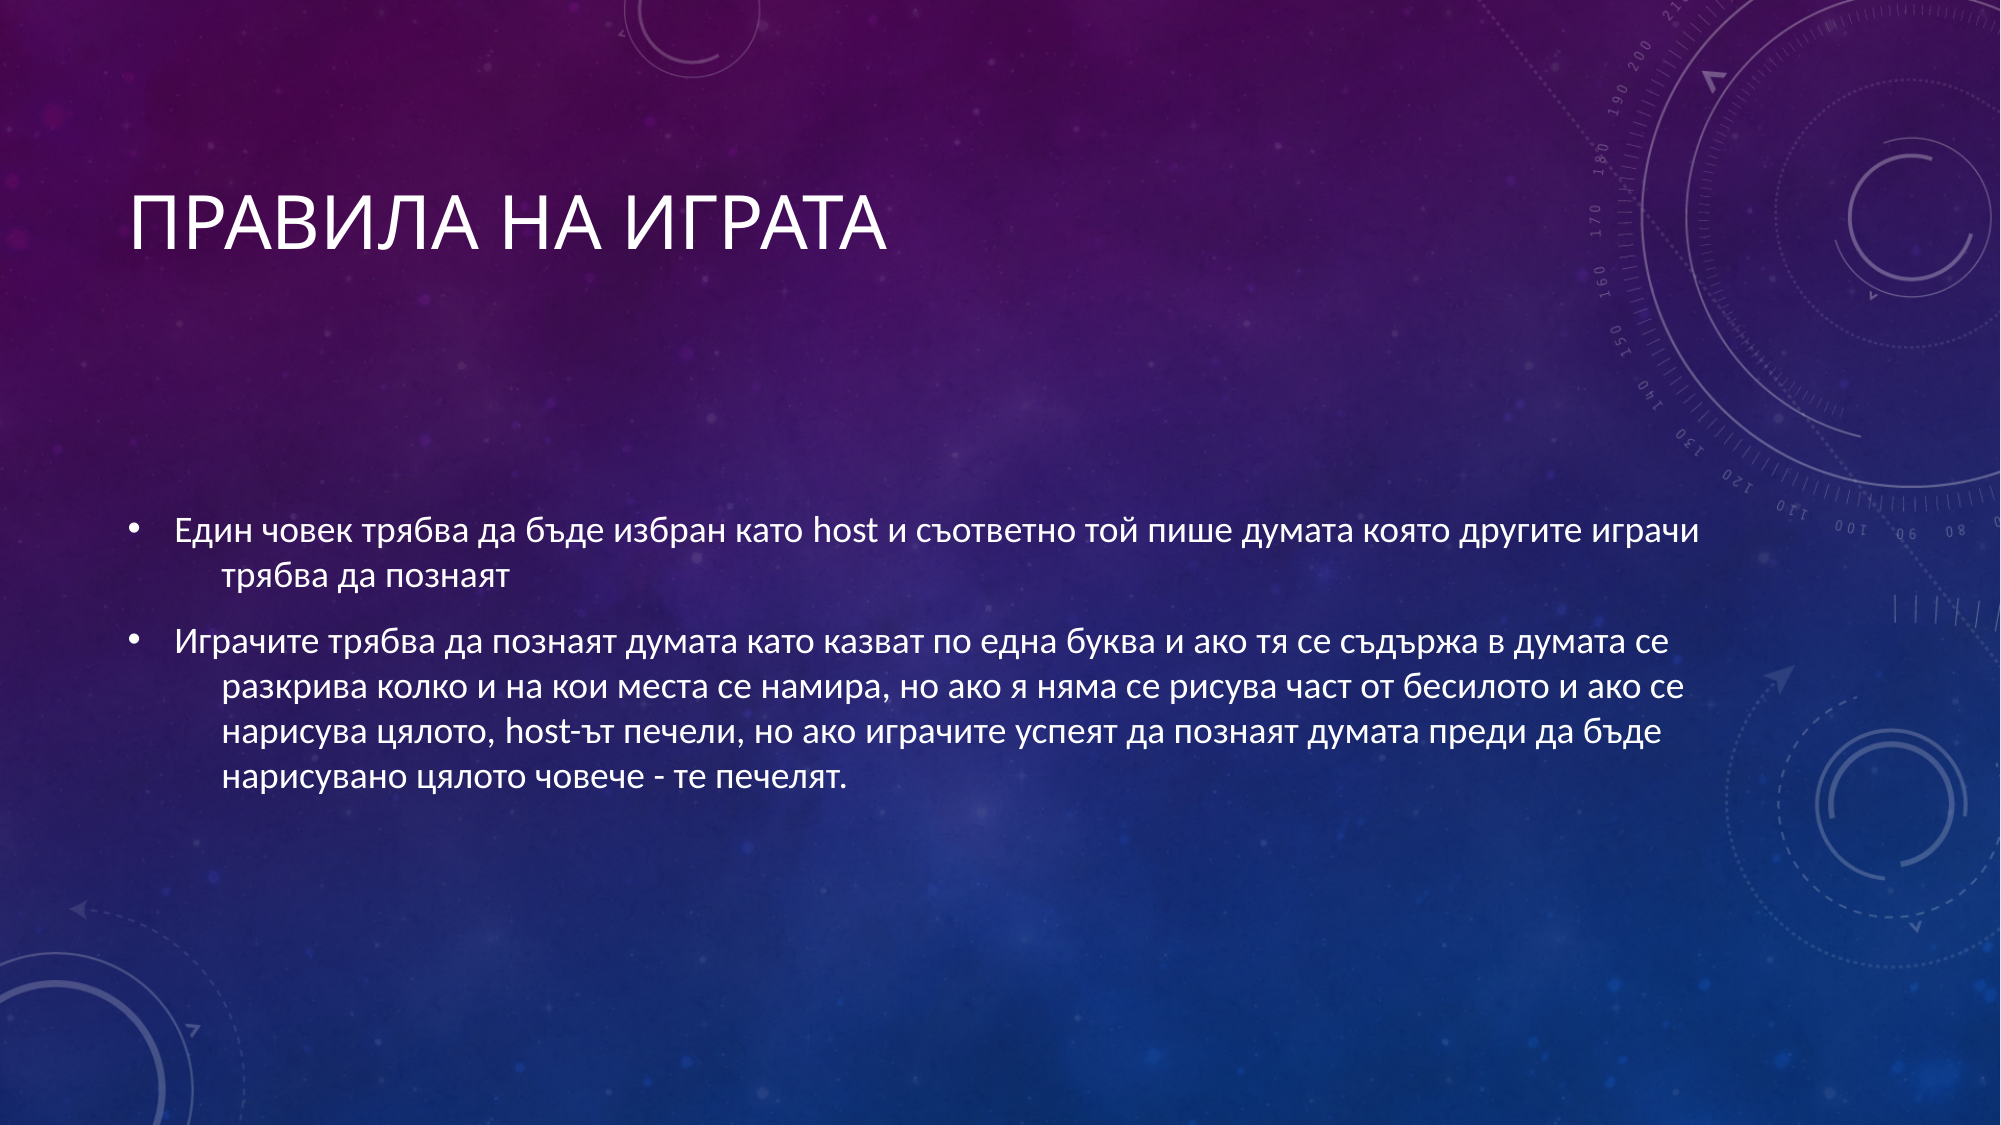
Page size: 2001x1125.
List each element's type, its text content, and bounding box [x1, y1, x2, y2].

list Един човек трябва да бъде избран като host и съответно той пише думата която другите играчи трябва да познаят Играчите трябва да познаят думата като казват по една буква и ако тя се съдържа в думата се разкрива колко и на кои места се намира, но ако я няма се рисува част от бесилото и ако се нарисува цялото, host-ът печели, но ако играчите успеят да познаят думата преди да бъде нарисувано цялото човече - те печелят. [112, 351, 1775, 950]
title Правила на играта [112, 99, 1775, 339]
